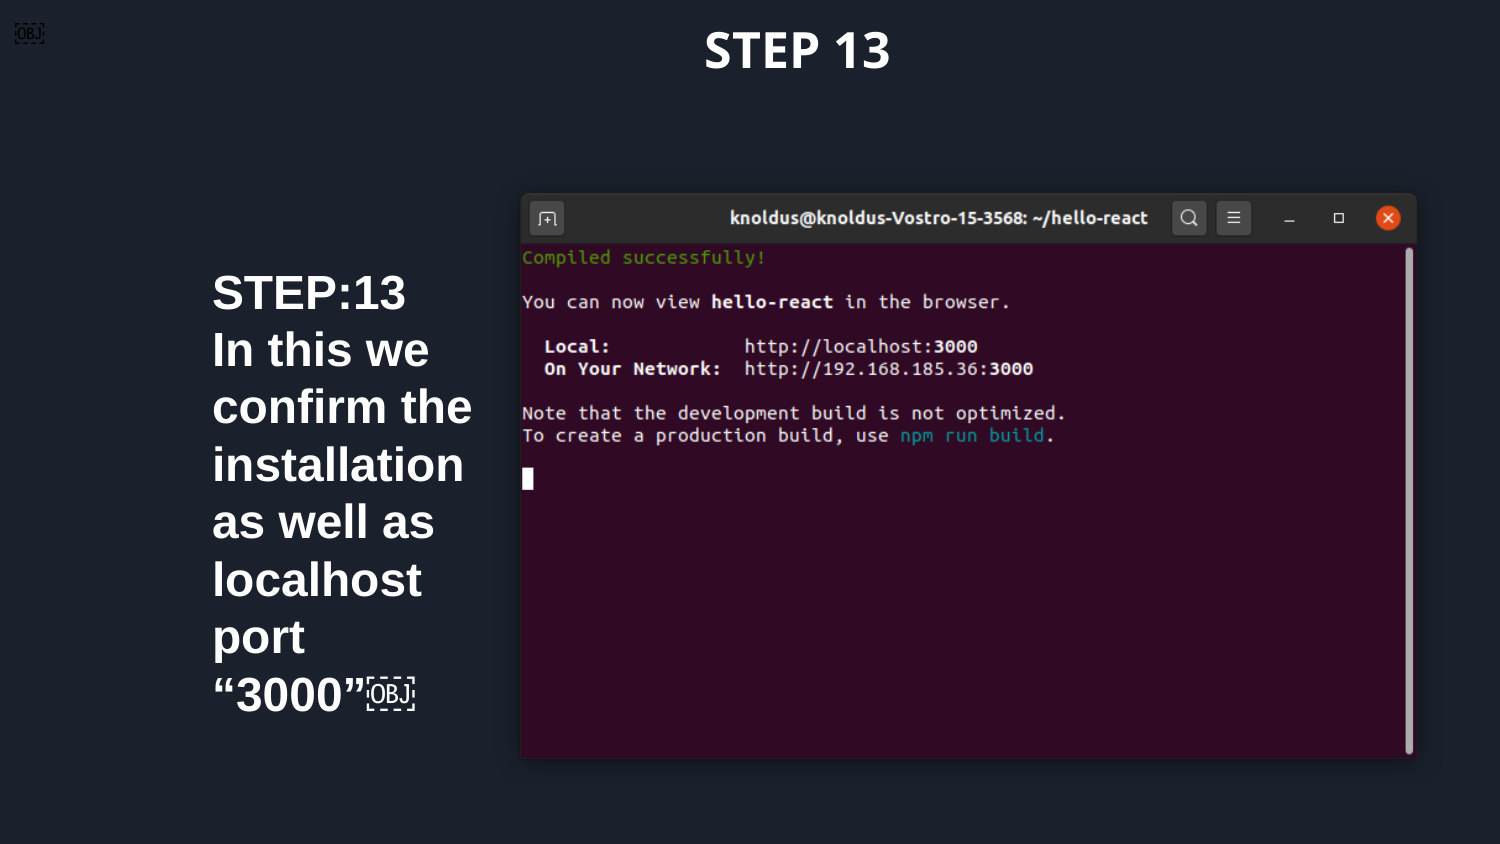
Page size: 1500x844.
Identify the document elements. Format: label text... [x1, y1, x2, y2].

text_box ￼ [0, 0, 493, 65]
text_box STEP:13 In this we confirm the installation as well as localhost port “3000”￼ [197, 246, 493, 736]
text_box STEP 13 [611, 0, 997, 164]
picture [489, 165, 1449, 794]
